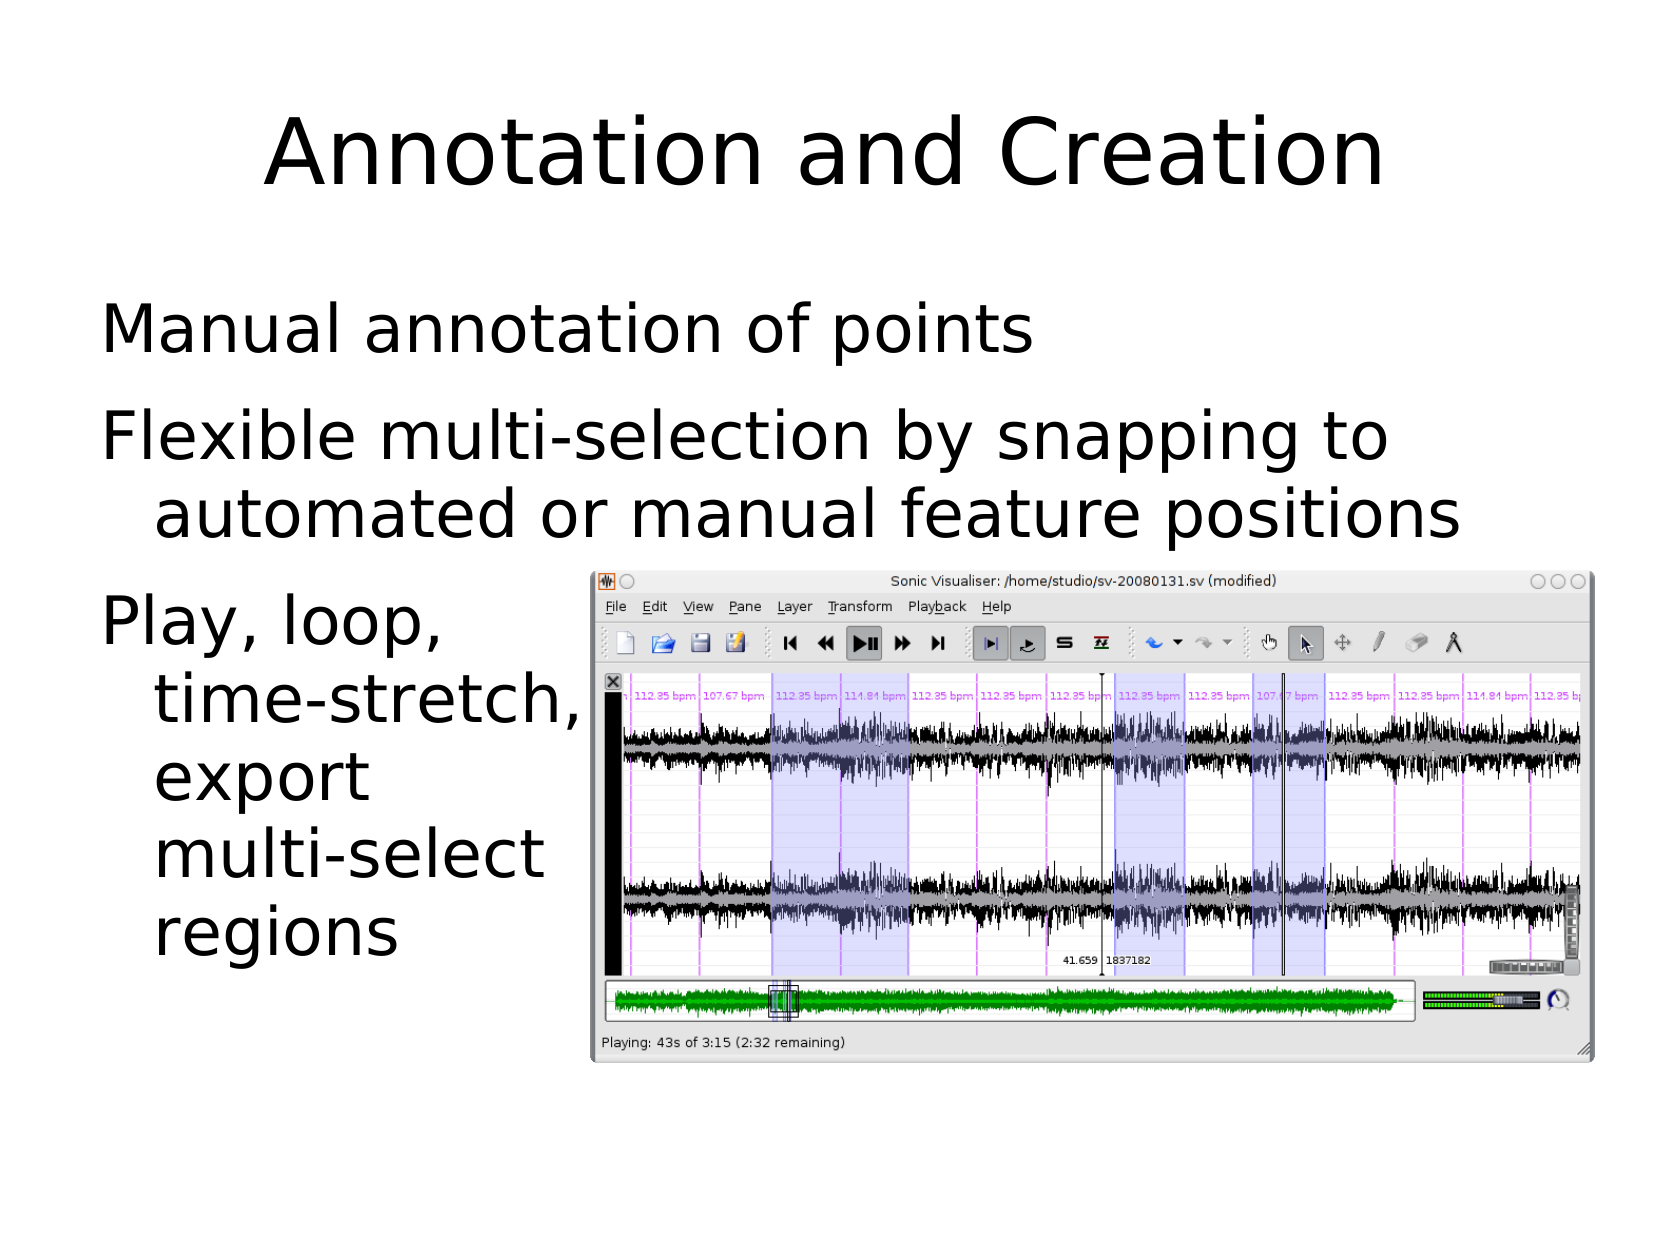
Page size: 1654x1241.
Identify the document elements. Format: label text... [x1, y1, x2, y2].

picture [590, 570, 1595, 1063]
title Annotation and Creation [82, 56, 1571, 250]
list Manual annotation of points Flexible multi-selection by snapping to automated or manual feature positions Play, loop, time-stretch, export multi-select regions [82, 290, 1571, 1094]
